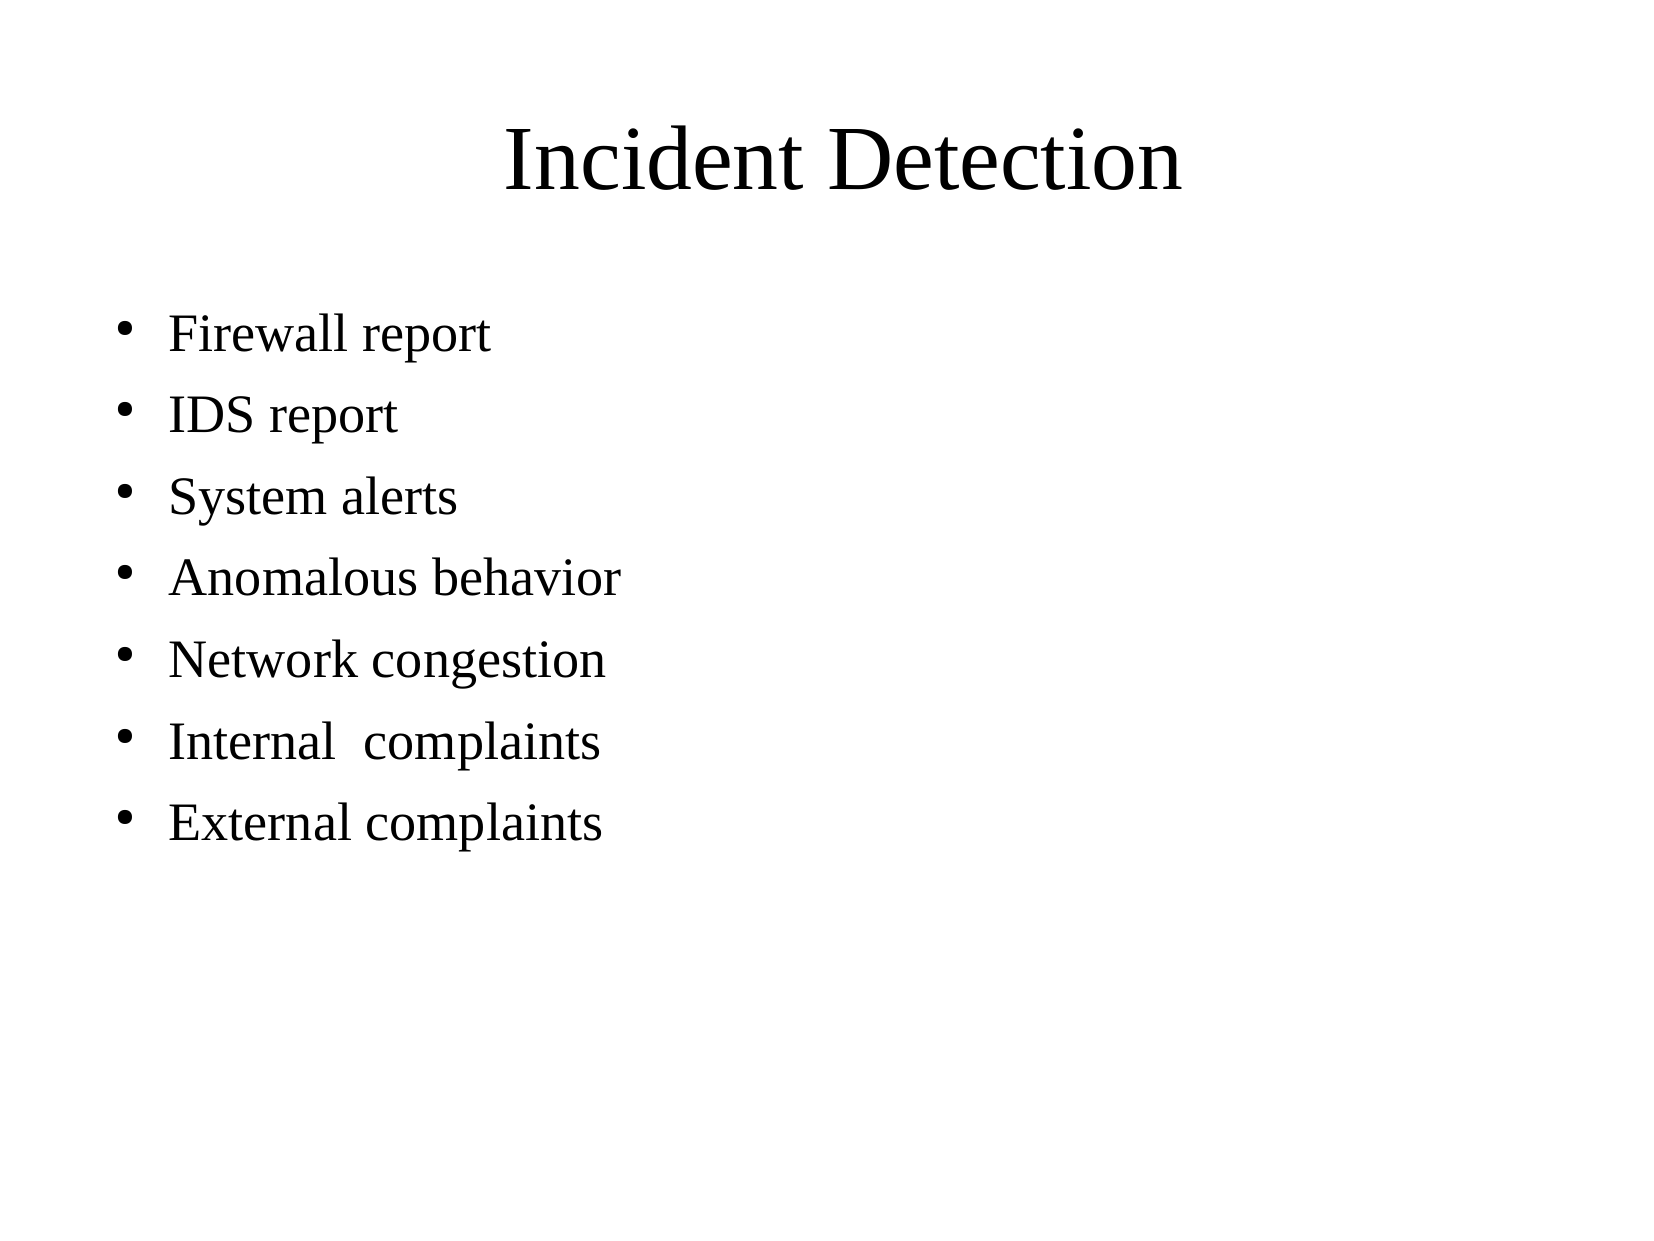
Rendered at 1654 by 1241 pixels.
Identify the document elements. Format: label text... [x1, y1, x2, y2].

title Incident Detection [82, 49, 1571, 257]
list Firewall report IDS report System alerts Anomalous behavior Network congestion Internal complaints External complaints [82, 289, 1571, 1108]
